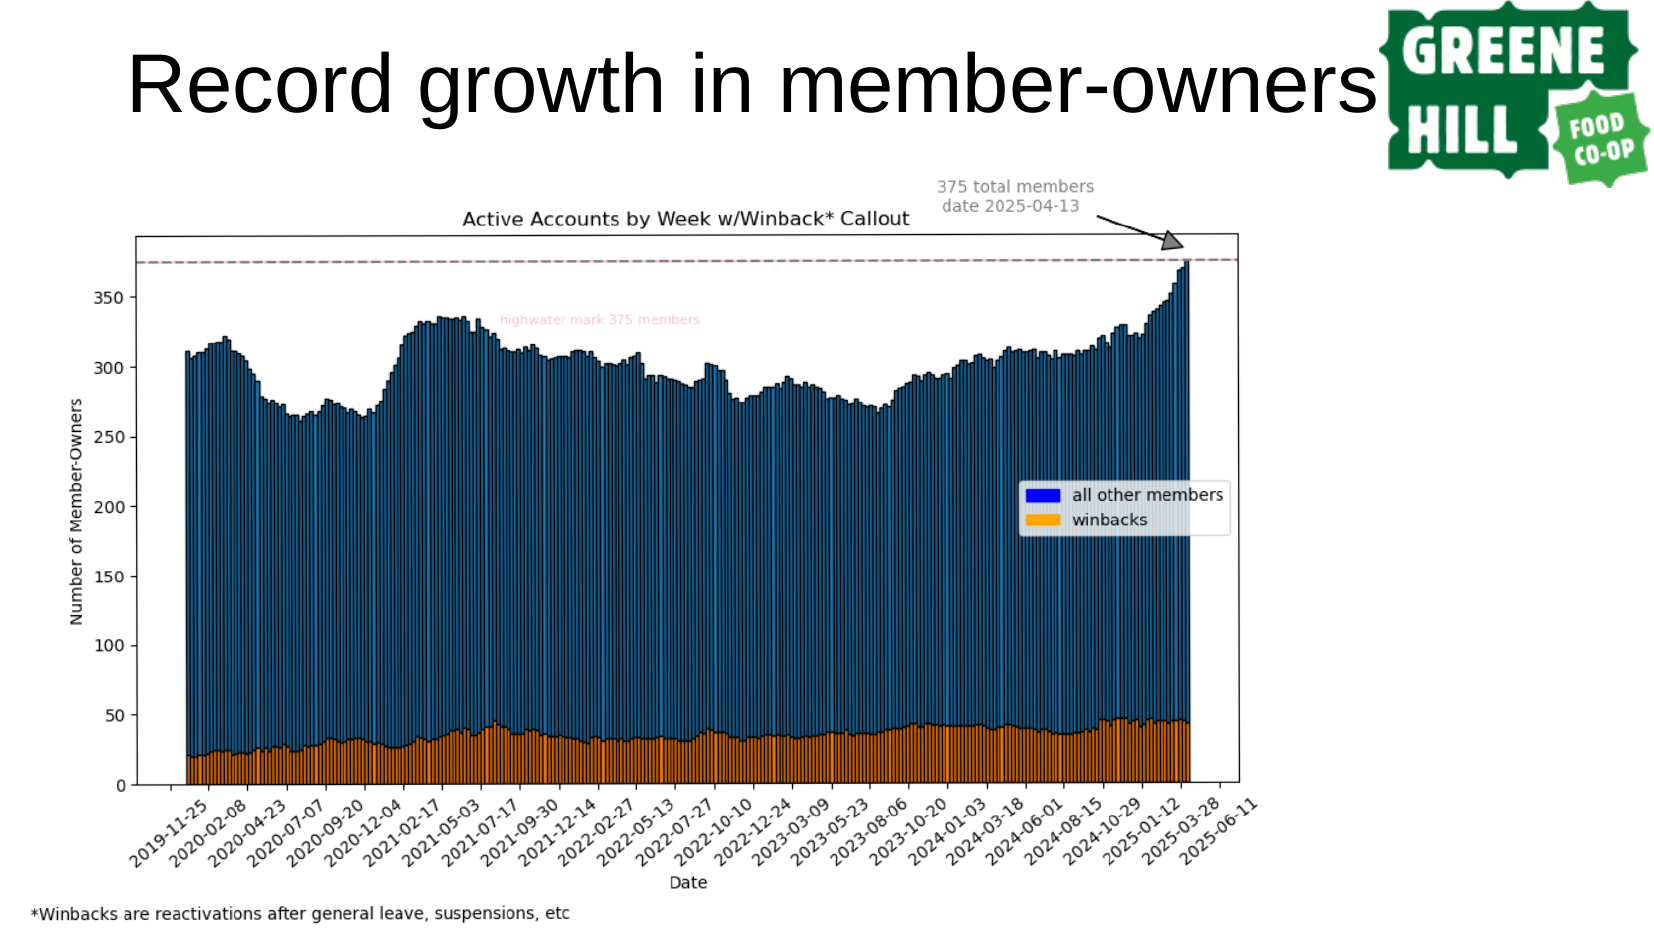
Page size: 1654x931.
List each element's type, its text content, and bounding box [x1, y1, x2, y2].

picture [16, 166, 1273, 931]
title Record growth in member-owners Parabolic growth since start of year [16, 37, 1513, 234]
picture [1379, 0, 1651, 188]
